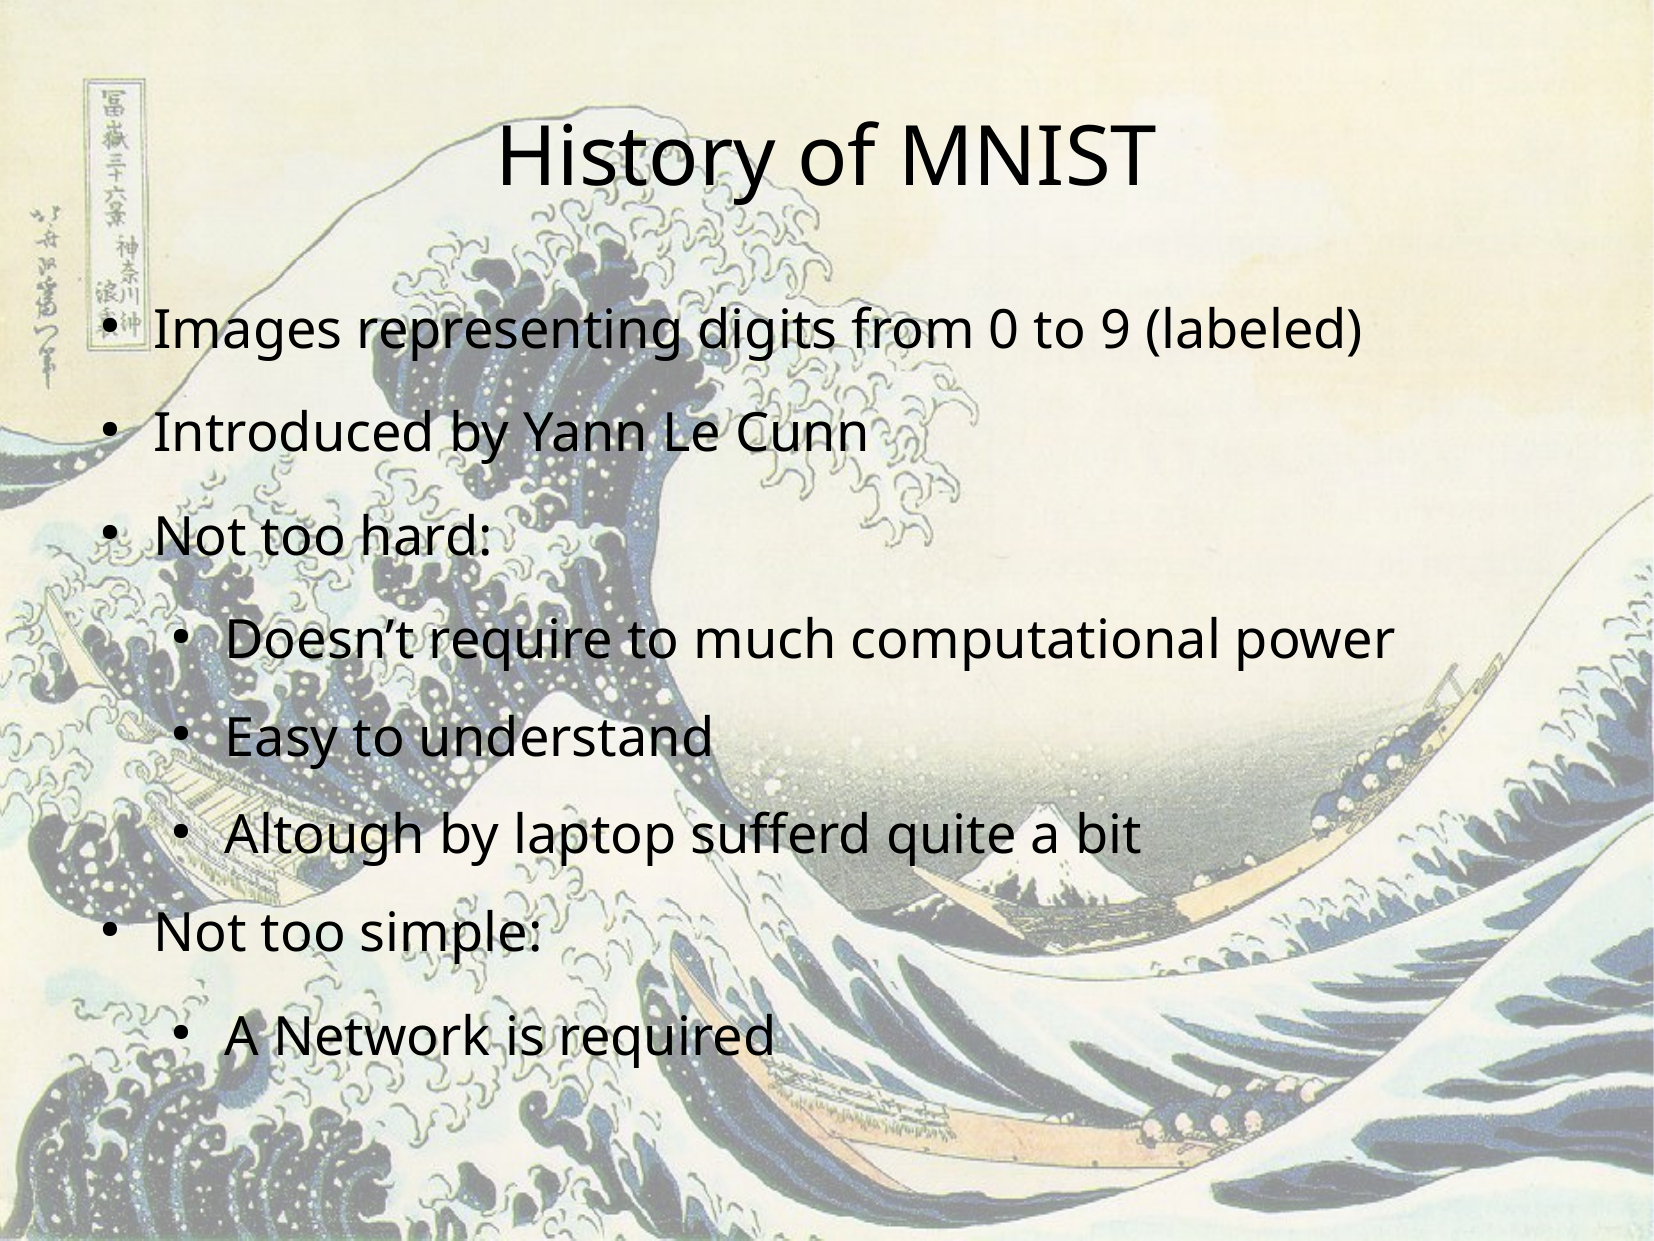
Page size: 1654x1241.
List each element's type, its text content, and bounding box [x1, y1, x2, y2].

title History of MNIST [82, 49, 1571, 257]
picture [0, 0, 1654, 1241]
list Images representing digits from 0 to 9 (labeled) Introduced by Yann Le Cunn Not too hard: Doesn’t require to much computational power Easy to understand Altough by laptop sufferd quite a bit Not too simple: A Network is required [82, 290, 1571, 1039]
